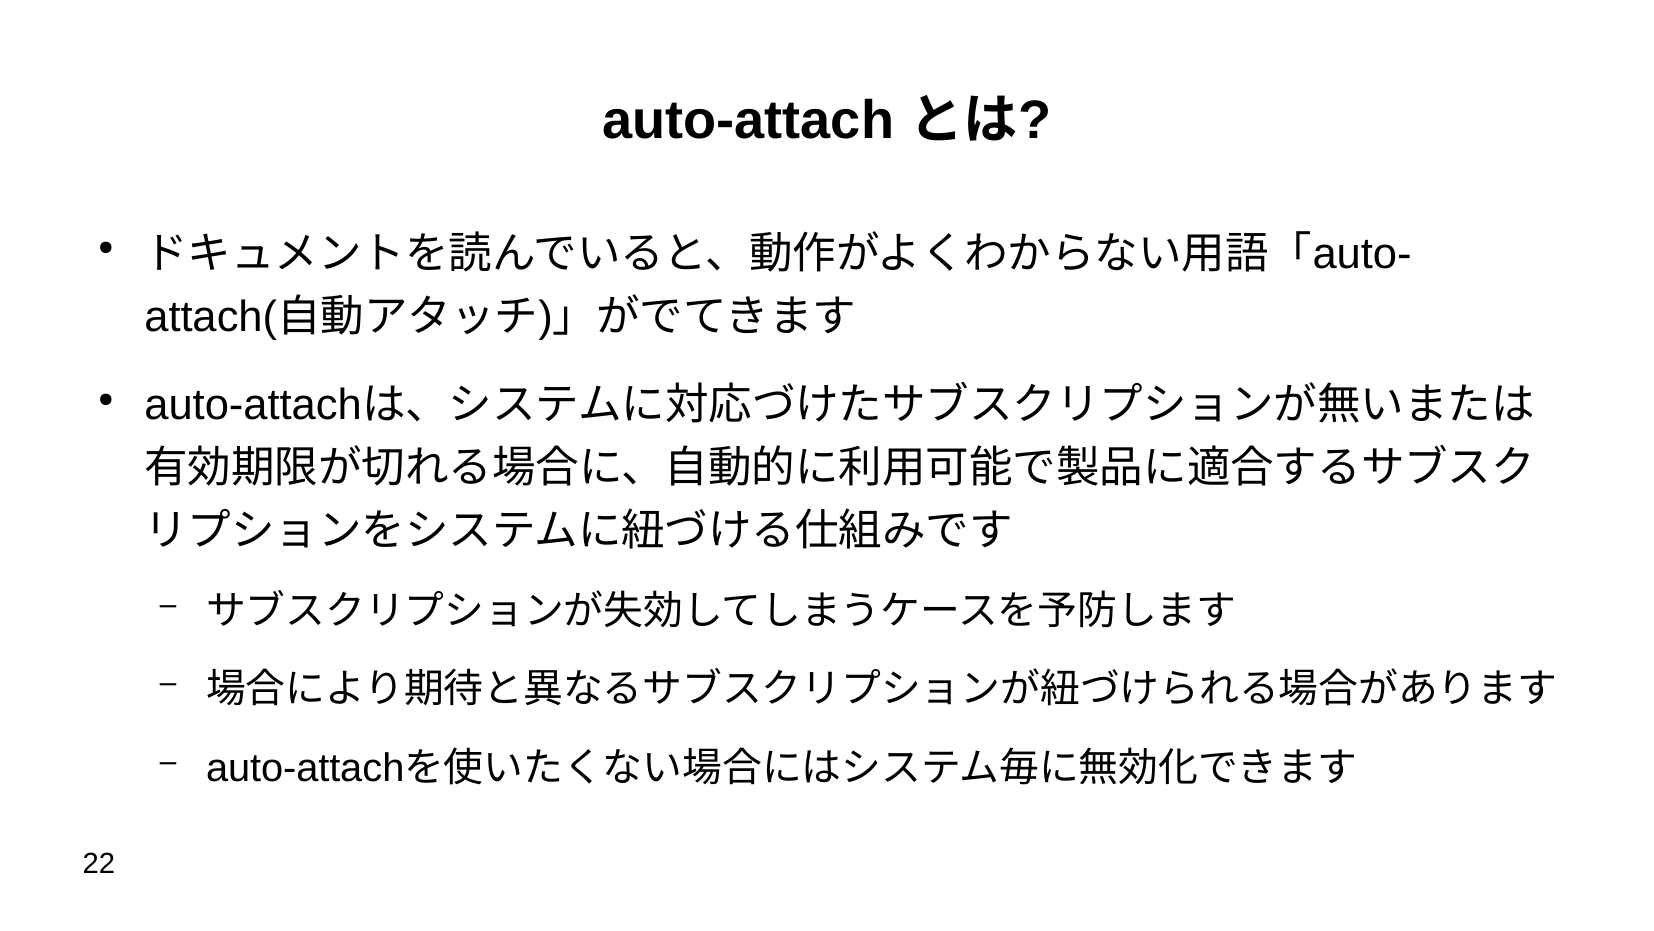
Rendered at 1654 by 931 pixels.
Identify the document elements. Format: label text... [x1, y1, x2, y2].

title auto-attach とは? [82, 37, 1571, 193]
list ドキュメントを読んでいると、動作がよくわからない用語「auto-attach(自動アタッチ)」がでてきます auto-attachは、システムに対応づけたサブスクリプションが無いまたは有効期限が切れる場合に、自動的に利用可能で製品に適合するサブスクリプションをシステムに紐づける仕組みです サブスクリプションが失効してしまうケースを予防します 場合により期待と異なるサブスクリプションが紐づけられる場合があります auto-attachを使いたくない場合にはシステム毎に無効化できます [82, 217, 1565, 827]
